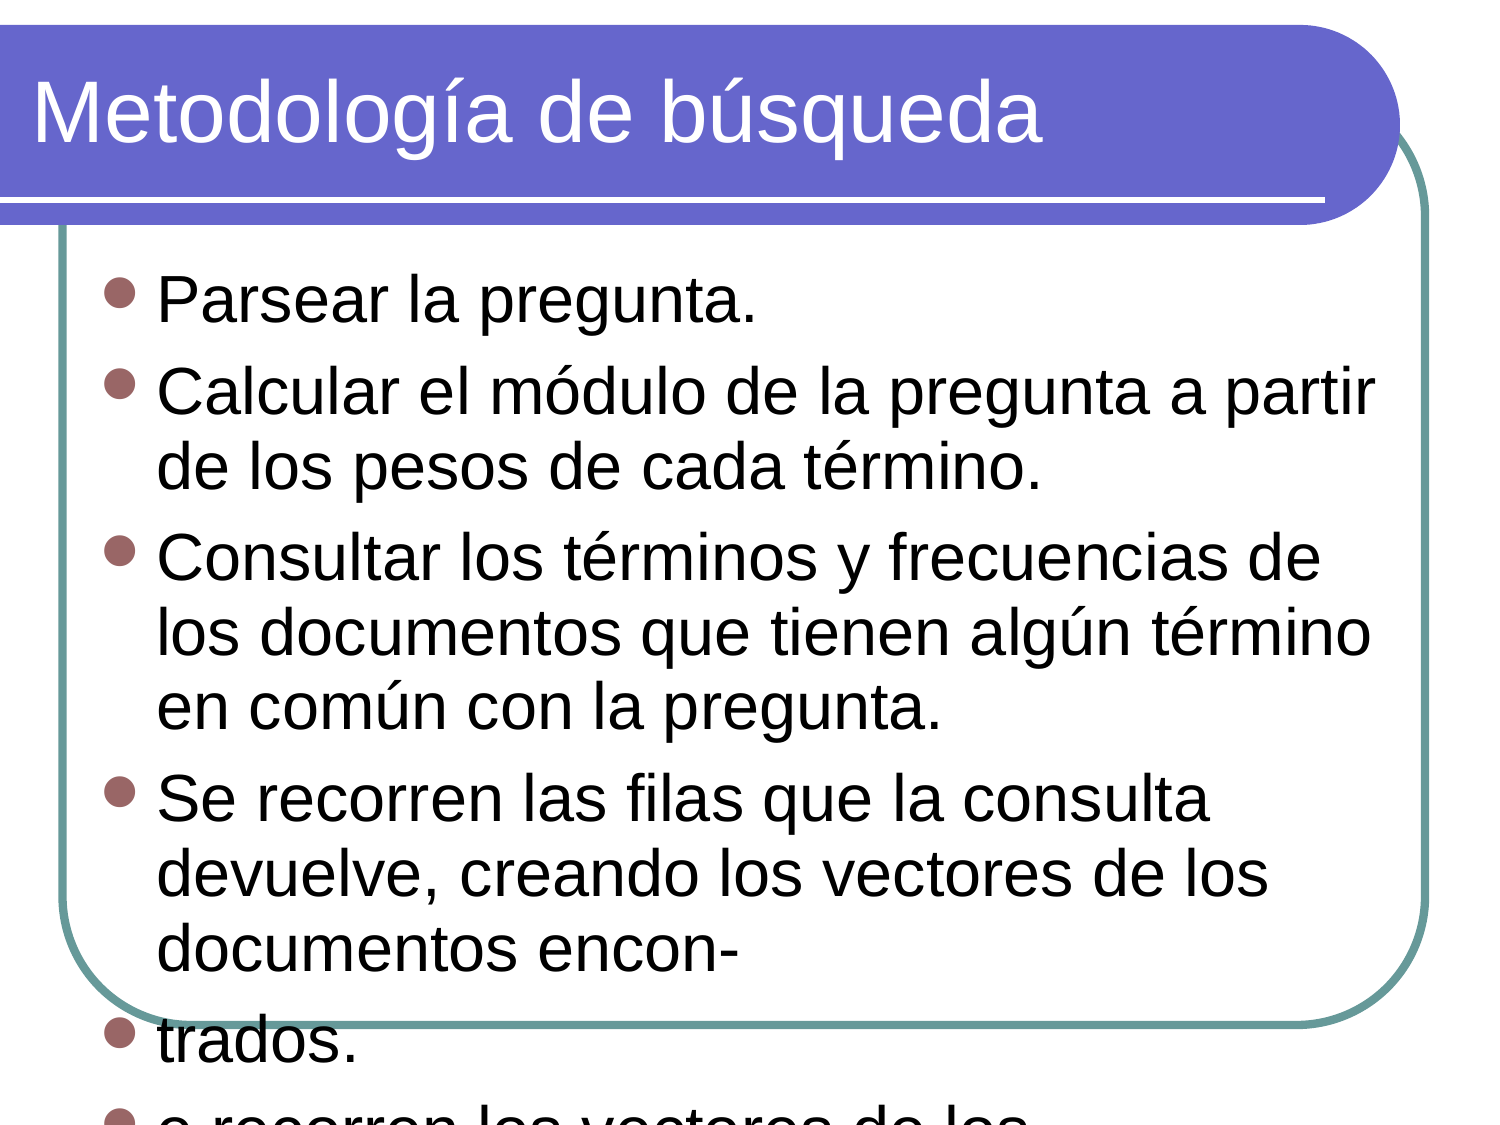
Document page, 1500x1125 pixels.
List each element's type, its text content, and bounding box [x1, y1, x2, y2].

title Metodología de búsqueda [31, 7, 1347, 218]
list Parsear la pregunta. Calcular el módulo de la pregunta a partir de los pesos de cada término. Consultar los términos y frecuencias de los documentos que tienen algún término en común con la pregunta. Se recorren las filas que la consulta devuelve, creando los vectores de los documentos encon- trados. e recorren los vectores de los documentos, para calcular su semejanza con la pregunta. se devuelve una lista con la información de los documentos ordenados de mayor a menor semejanza, además de escribir la información en el fichero XML. [99, 262, 1401, 1125]
